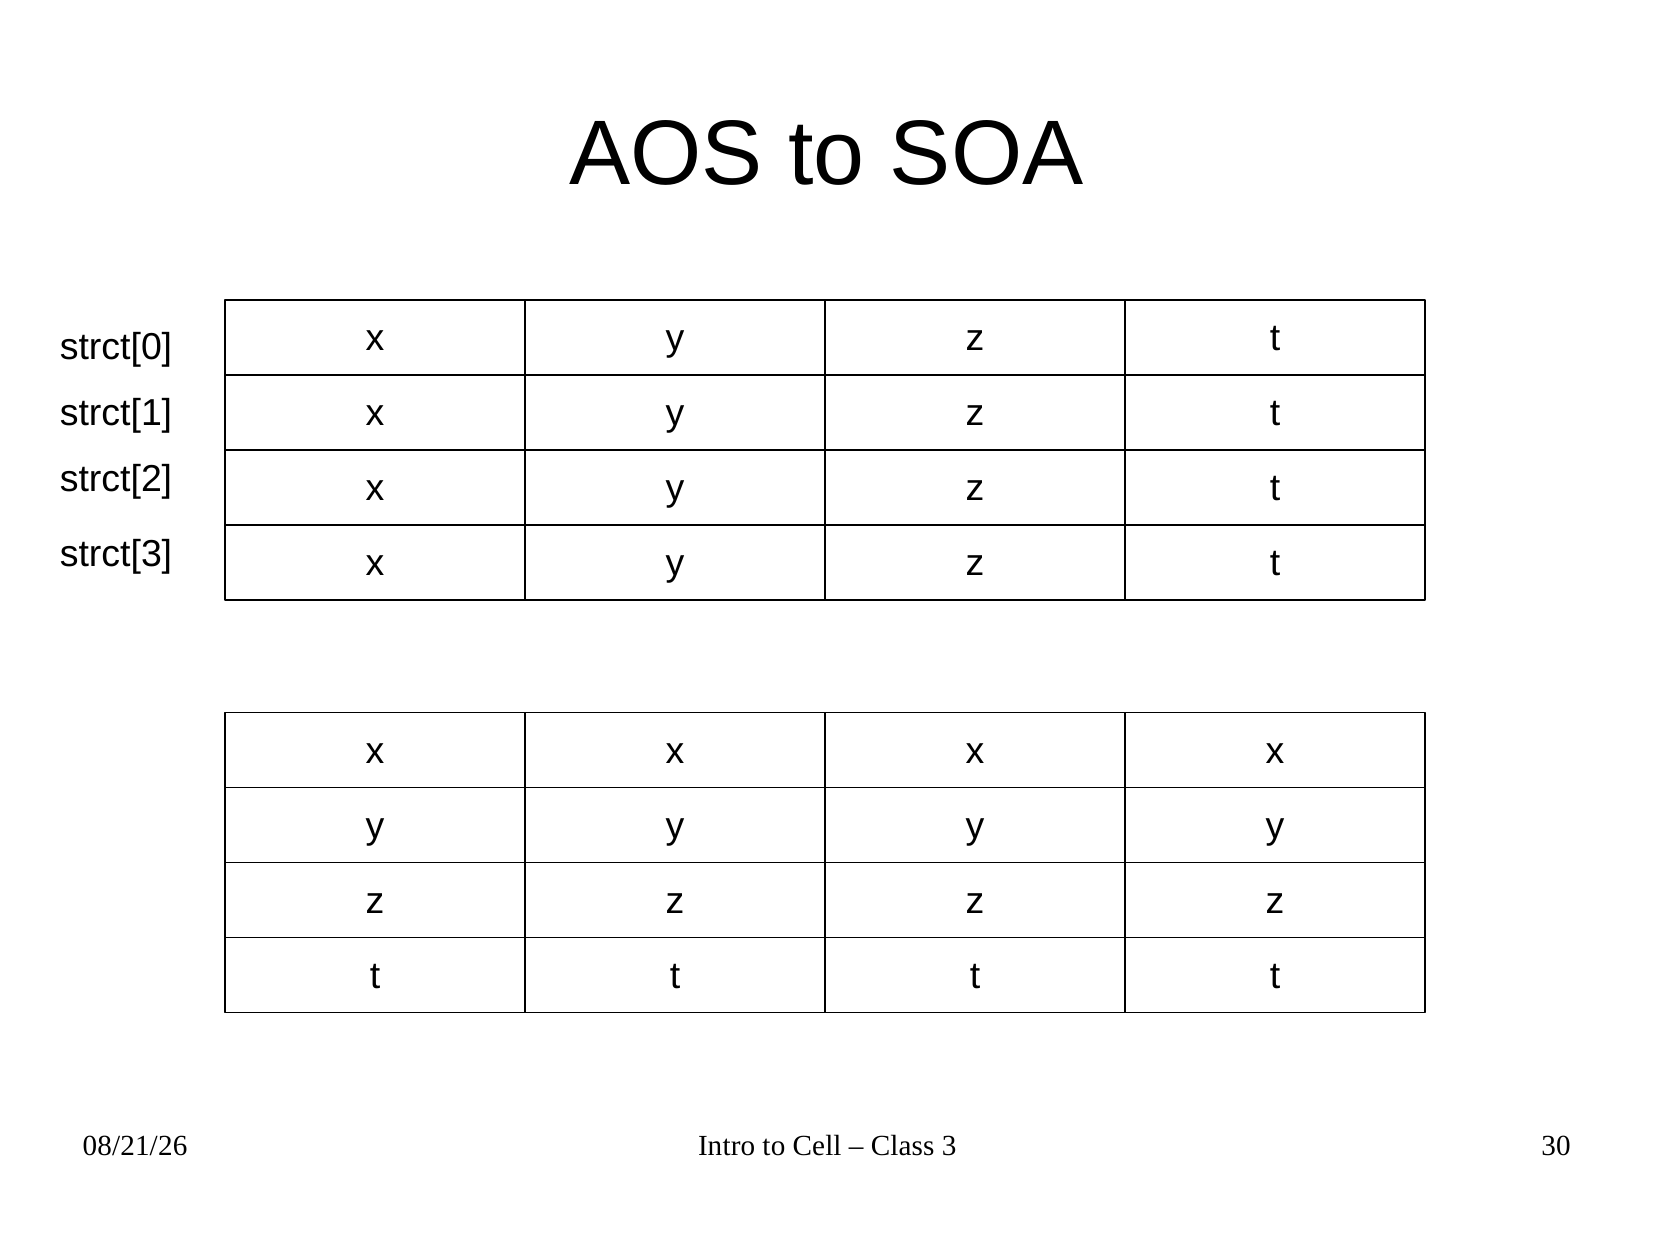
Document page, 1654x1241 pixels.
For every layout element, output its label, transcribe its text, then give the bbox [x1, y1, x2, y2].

text_box z [826, 300, 1126, 375]
text_box t [1126, 300, 1426, 375]
text_box x [826, 712, 1126, 787]
text_box z [1126, 862, 1426, 937]
text_box y [525, 450, 826, 525]
text_box x [225, 525, 525, 601]
text_box y [225, 787, 525, 862]
text_box y [826, 787, 1126, 862]
text_box y [525, 787, 826, 862]
text_box y [1126, 787, 1426, 862]
text_box t [1126, 525, 1426, 601]
text_box x [225, 300, 525, 375]
text_box strct[2] [45, 450, 188, 508]
text_box y [525, 300, 826, 375]
text_box strct[1] [45, 384, 188, 442]
text_box z [826, 525, 1126, 601]
text_box t [1126, 375, 1426, 450]
text_box z [826, 450, 1126, 525]
text_box y [525, 375, 826, 450]
text_box x [1126, 712, 1426, 787]
text_box x [225, 450, 525, 525]
text_box t [525, 937, 826, 1013]
text_box x [525, 712, 826, 787]
text_box y [525, 525, 826, 601]
text_box z [225, 862, 525, 937]
text_box z [826, 375, 1126, 450]
text_box x [225, 375, 525, 450]
text_box t [826, 937, 1126, 1013]
text_box strct[3] [45, 525, 188, 582]
text_box strct[0] [45, 318, 188, 376]
text_box t [1126, 450, 1426, 525]
text_box t [1126, 937, 1426, 1013]
title AOS to SOA [82, 56, 1571, 250]
text_box t [225, 937, 525, 1013]
text_box x [225, 712, 525, 787]
text_box z [525, 862, 826, 937]
text_box z [826, 862, 1126, 937]
